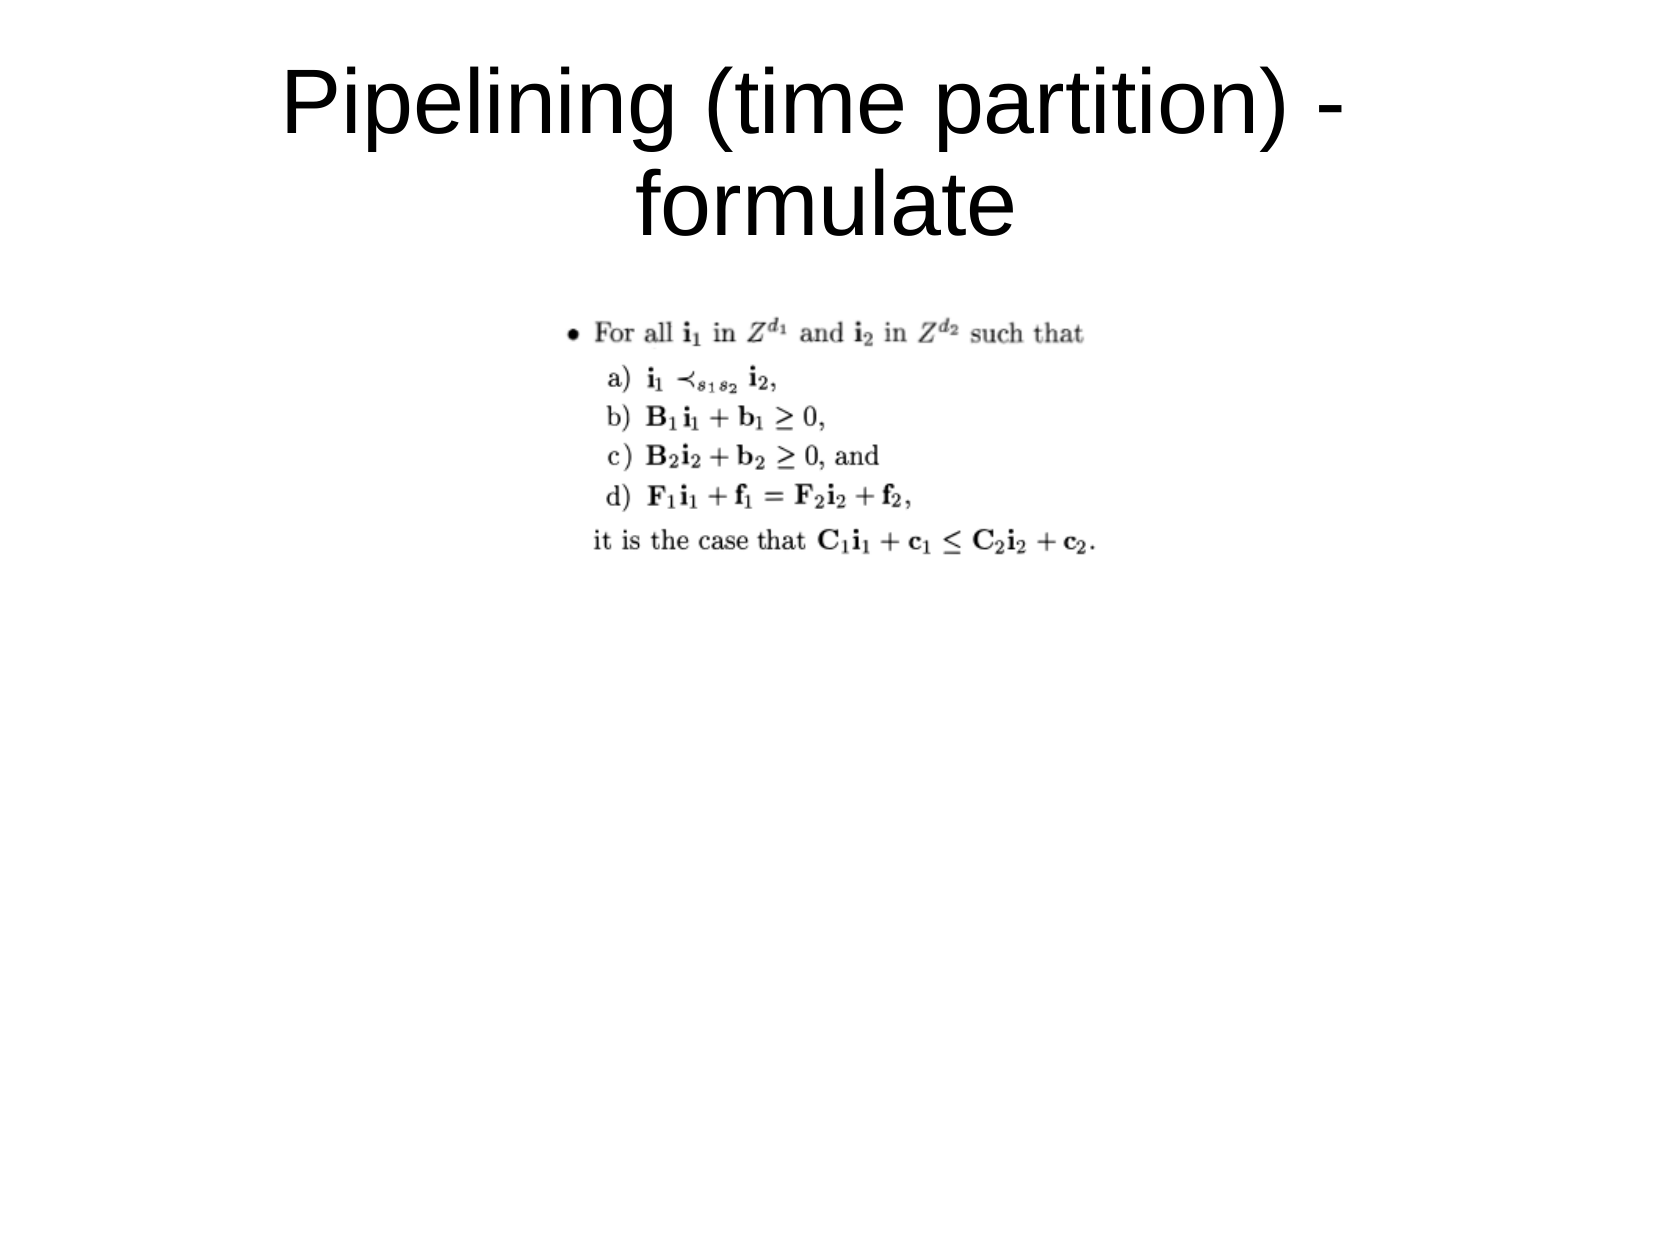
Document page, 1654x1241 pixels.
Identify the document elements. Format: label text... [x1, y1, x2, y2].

title Pipelining (time partition) - formulate [82, 49, 1571, 257]
picture [555, 315, 1111, 571]
